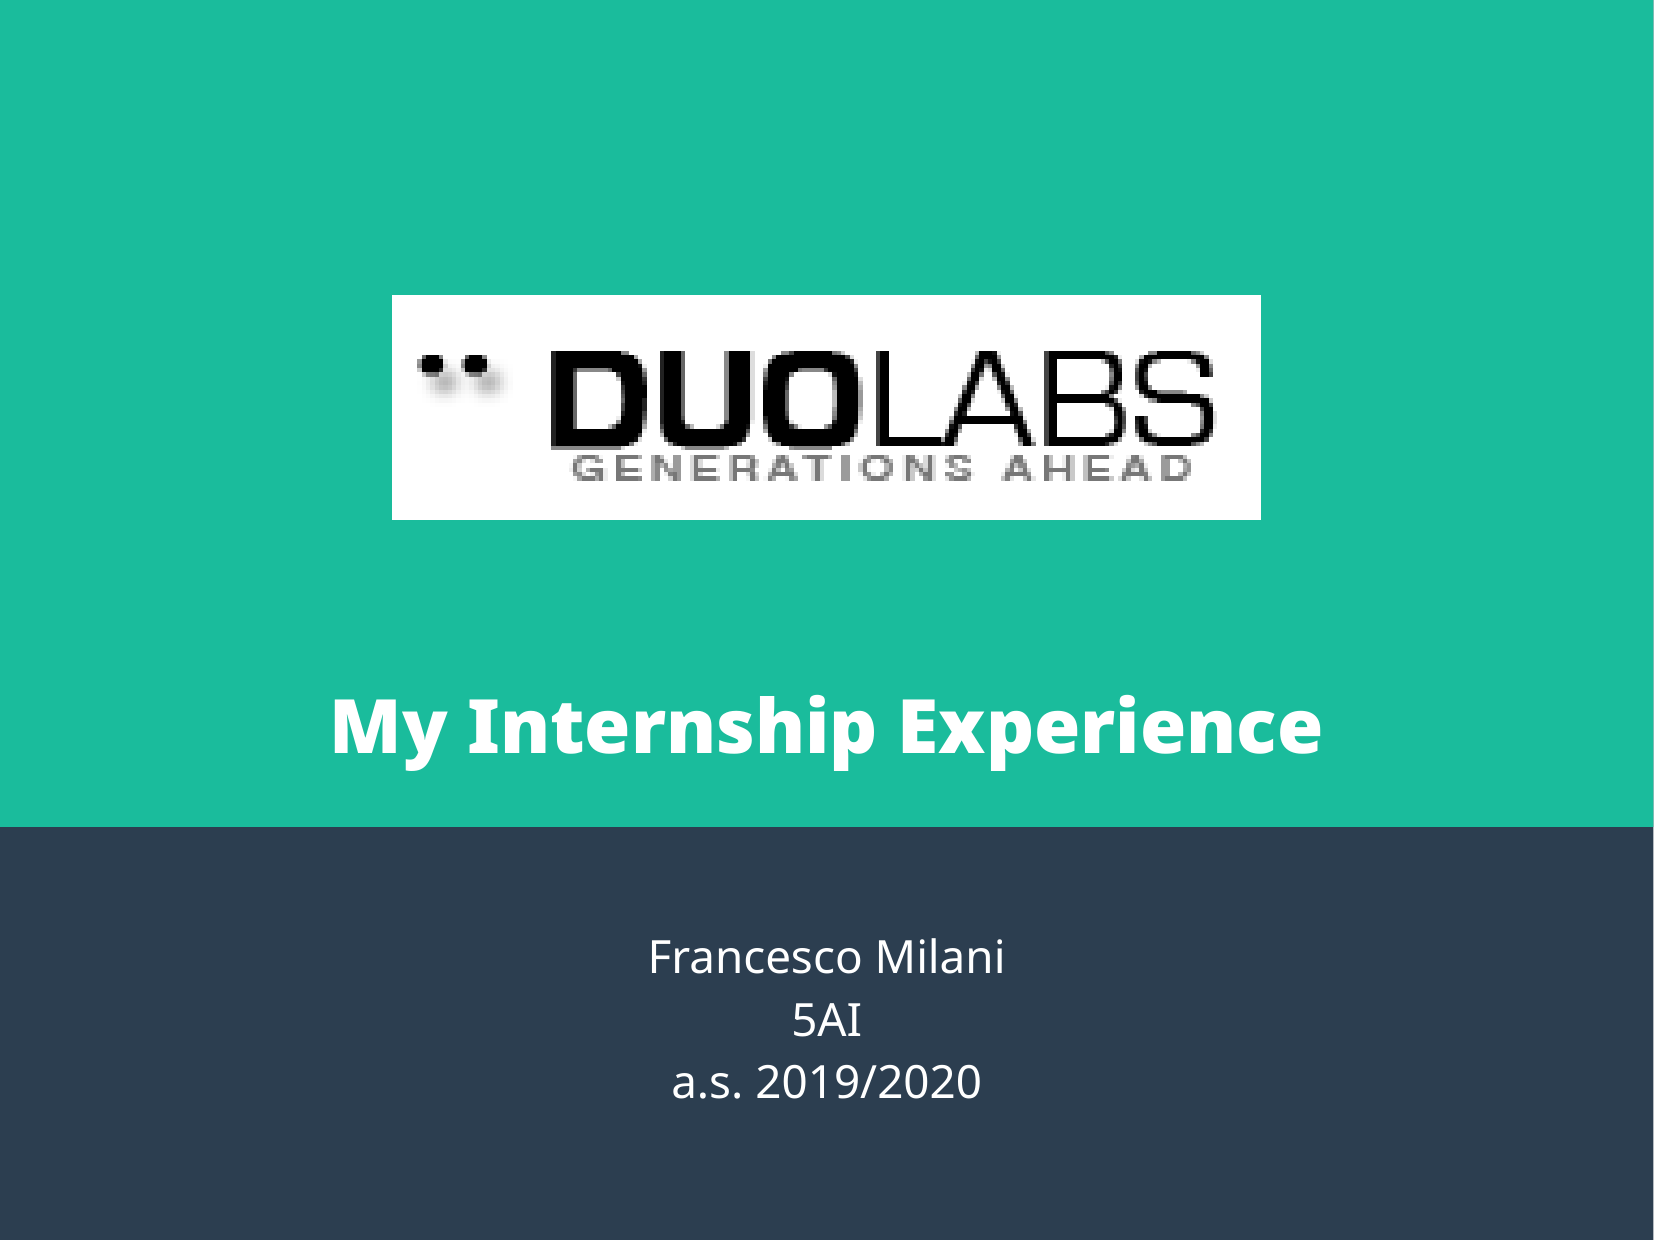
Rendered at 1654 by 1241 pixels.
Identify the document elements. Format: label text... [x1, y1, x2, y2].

subtitle Francesco Milani 5AI a.s. 2019/2020 [59, 856, 1595, 1182]
title My Internship Experience [59, 620, 1595, 778]
picture [392, 295, 1261, 520]
